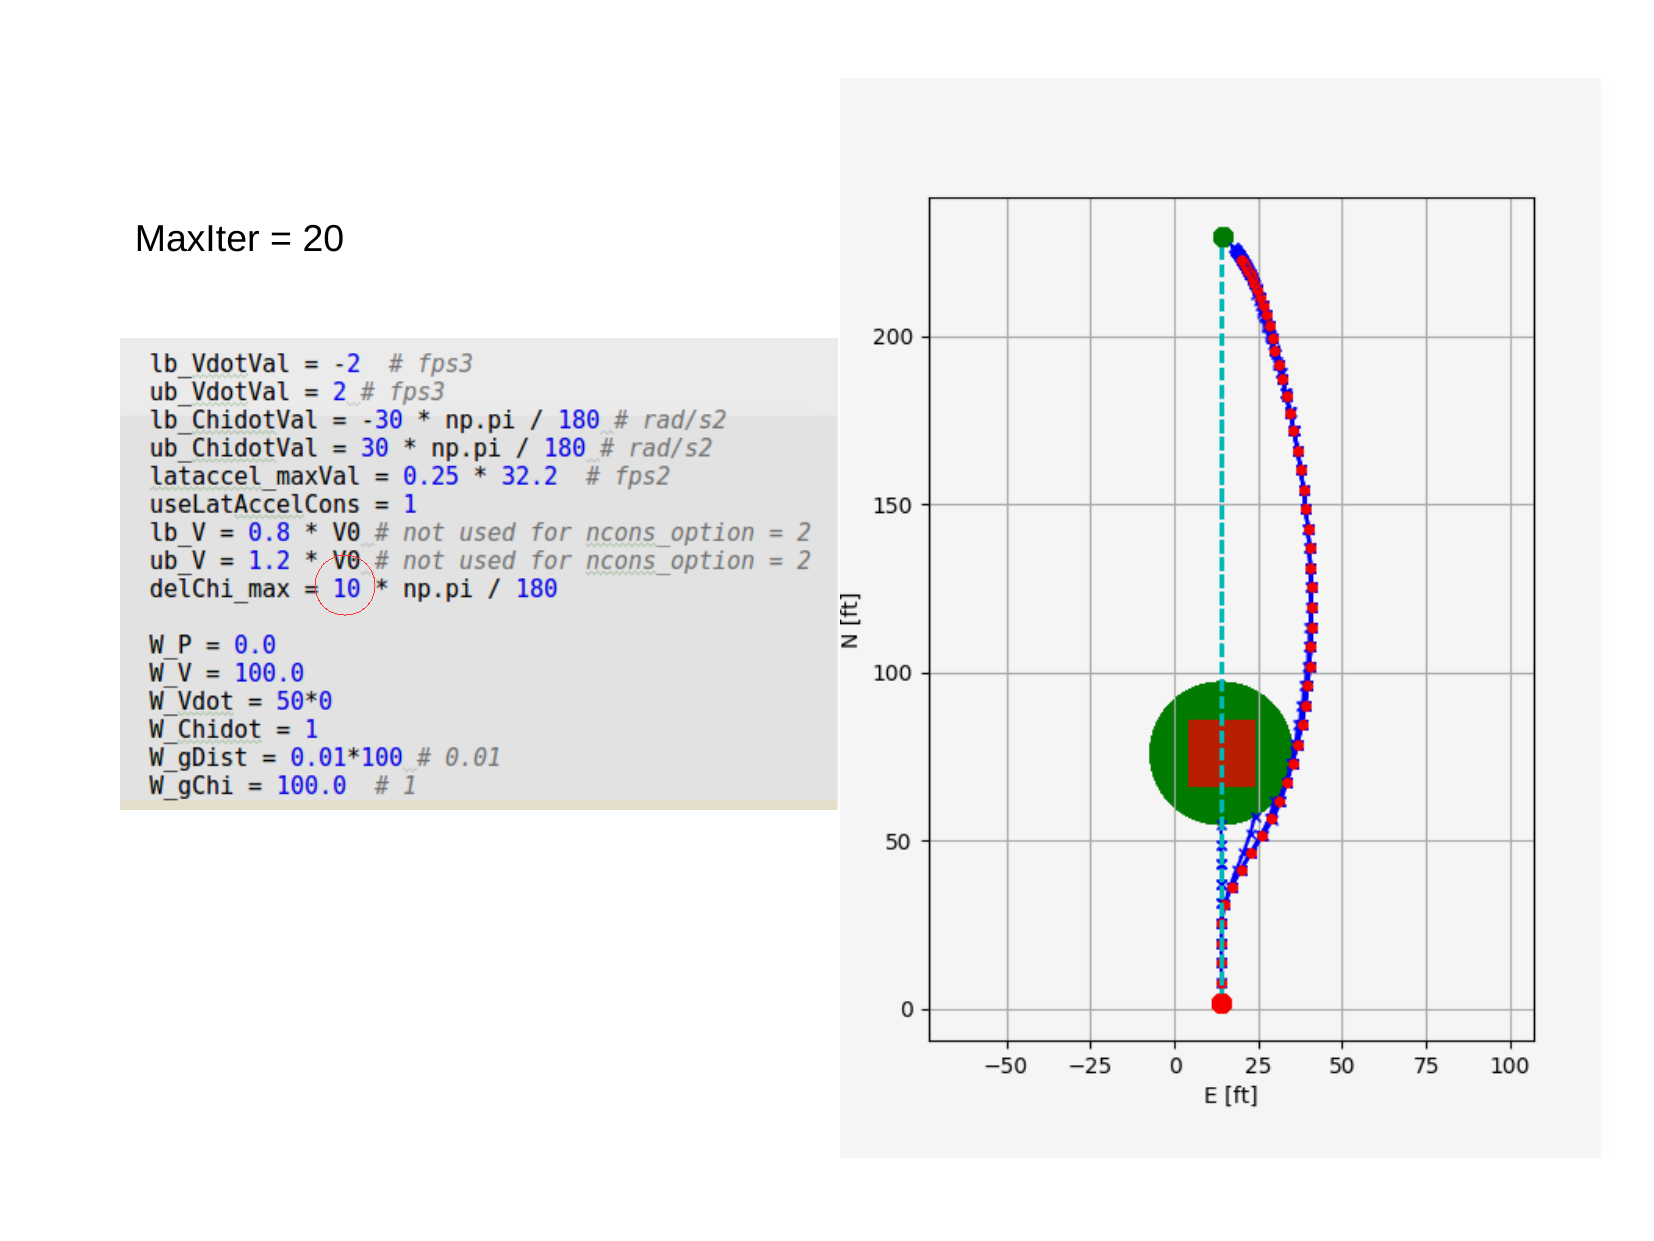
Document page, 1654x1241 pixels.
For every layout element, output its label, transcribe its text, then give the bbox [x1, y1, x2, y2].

picture [120, 338, 838, 811]
text_box MaxIter = 20 [120, 210, 360, 267]
picture [840, 74, 1609, 1158]
